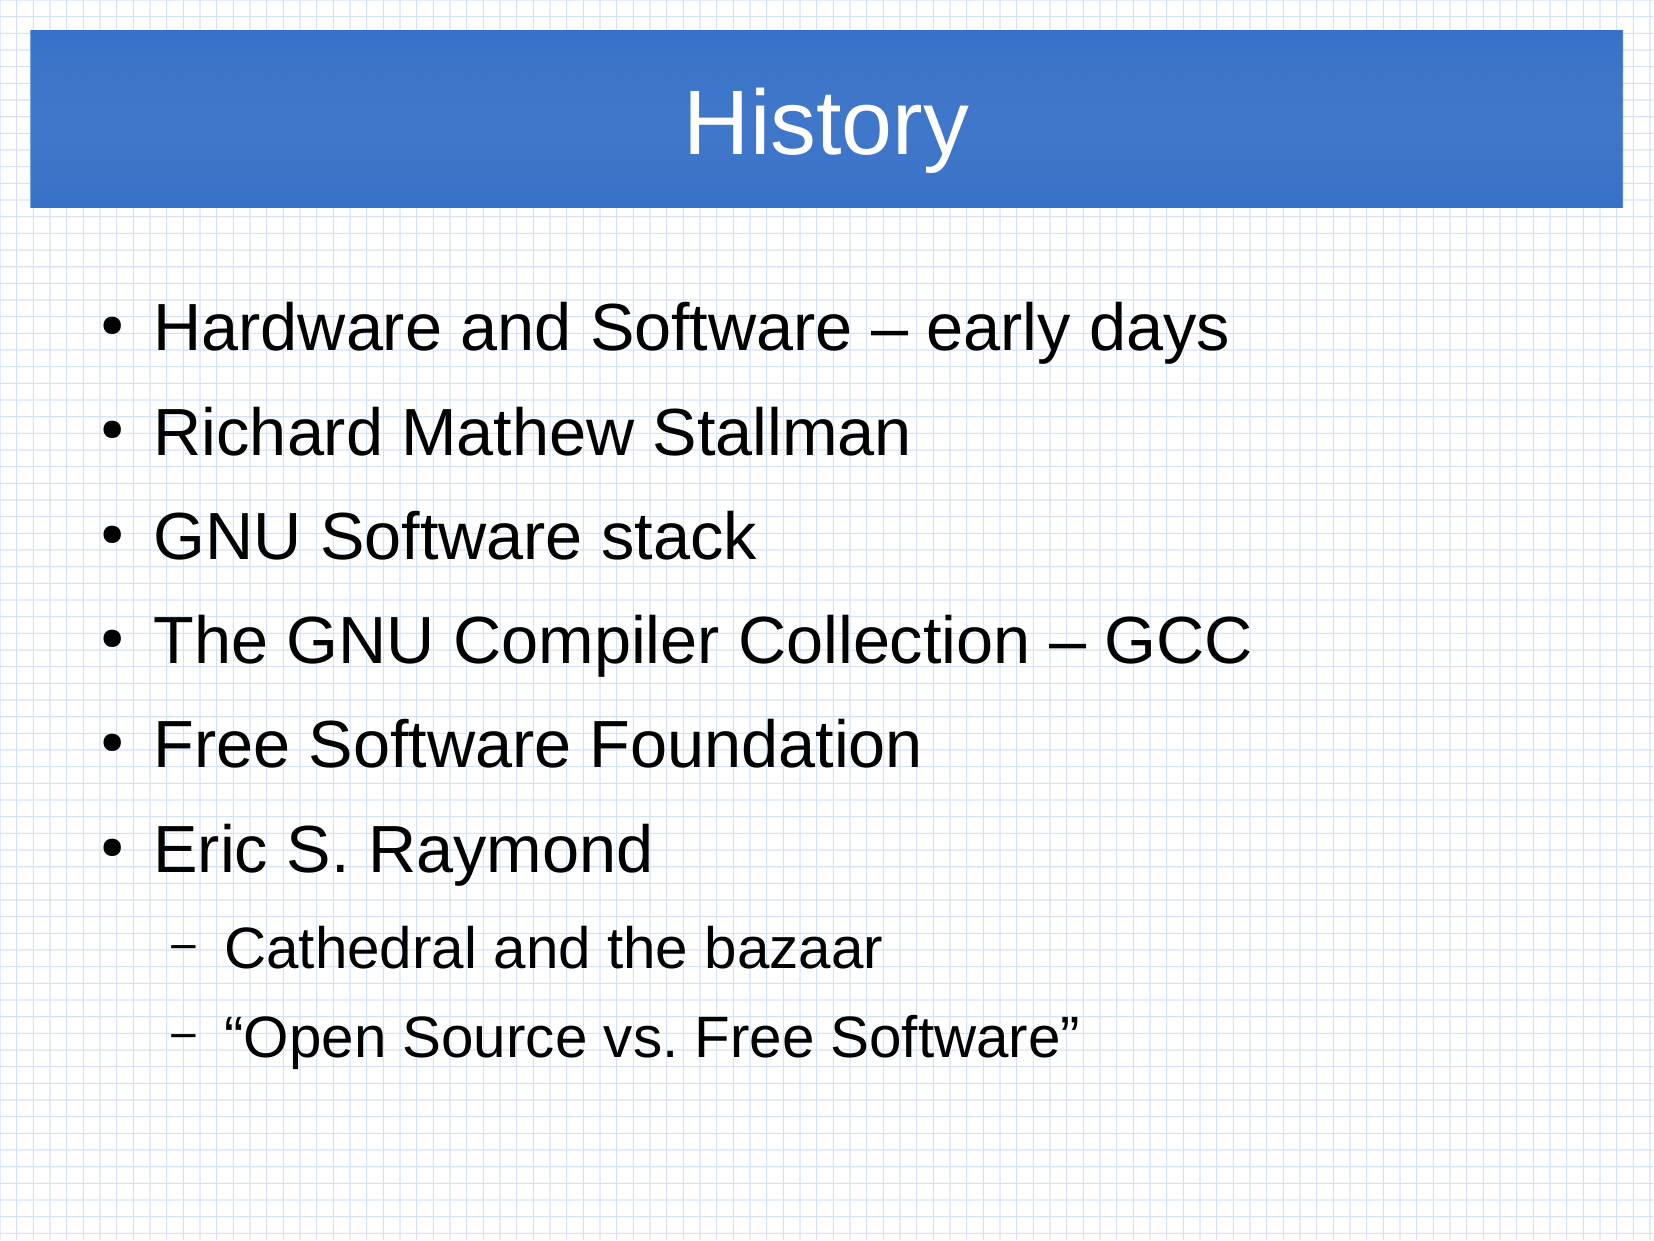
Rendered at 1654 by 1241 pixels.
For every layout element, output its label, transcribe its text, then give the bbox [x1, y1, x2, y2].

list Hardware and Software – early days Richard Mathew Stallman GNU Software stack The GNU Compiler Collection – GCC Free Software Foundation Eric S. Raymond Cathedral and the bazaar “Open Source vs. Free Software” [82, 290, 1538, 1170]
title History [82, 35, 1571, 210]
